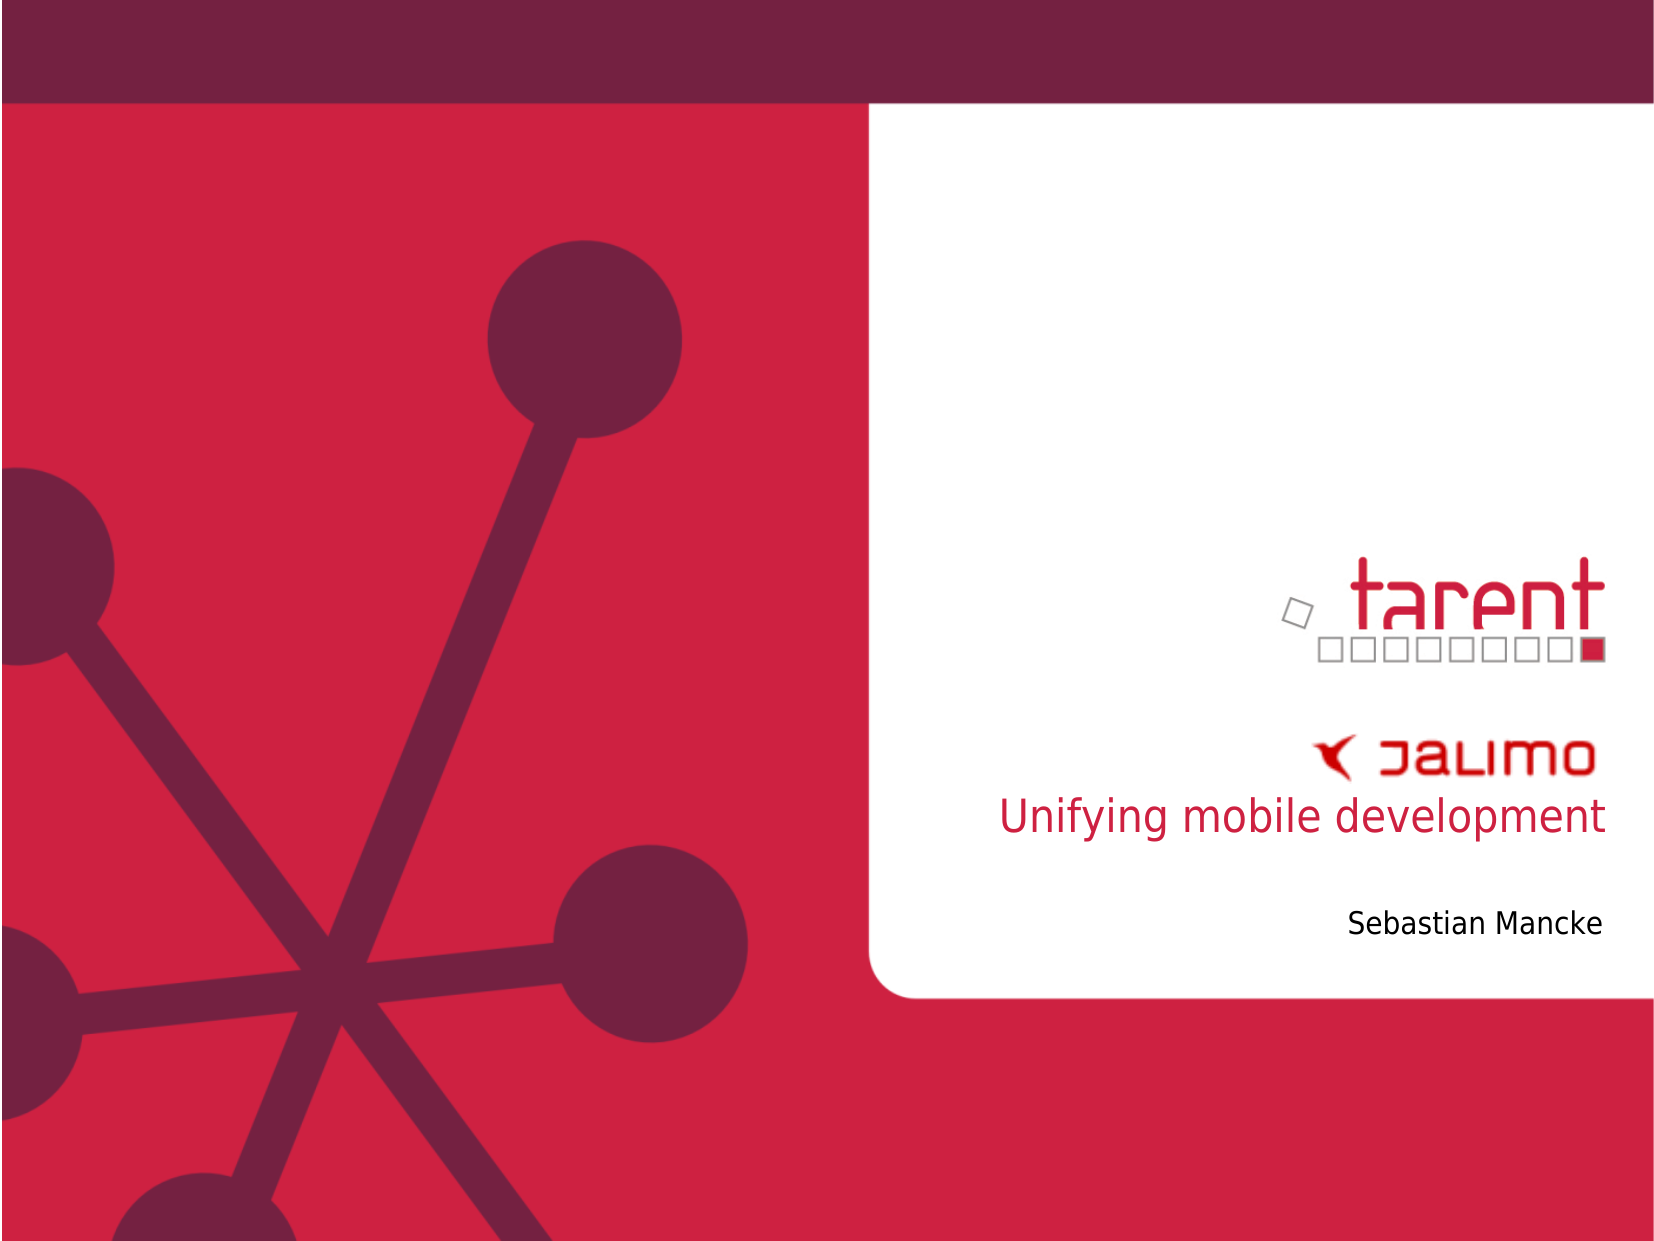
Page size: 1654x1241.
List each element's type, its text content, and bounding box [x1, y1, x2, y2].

title Unifying mobile development [879, 716, 1607, 864]
picture [2, 0, 1654, 1241]
